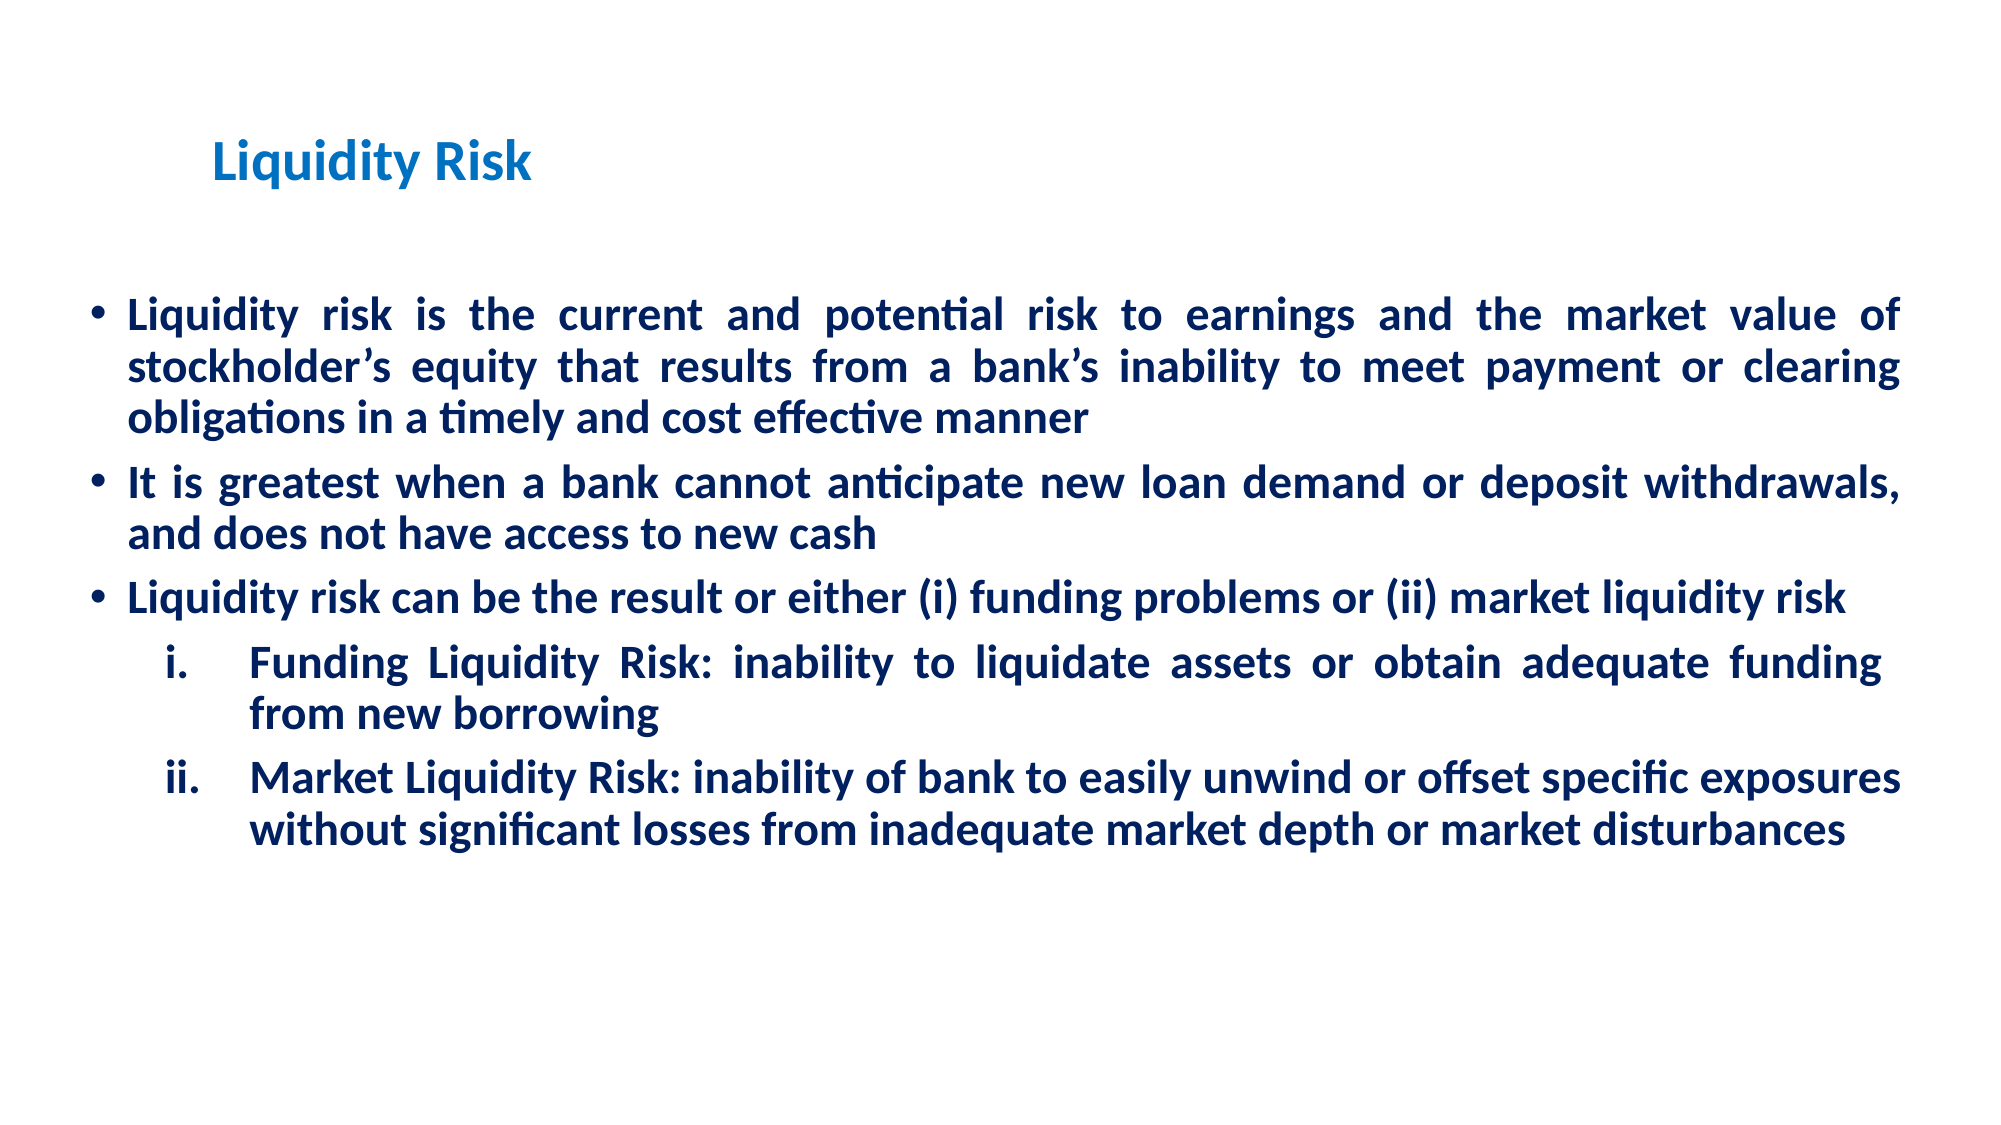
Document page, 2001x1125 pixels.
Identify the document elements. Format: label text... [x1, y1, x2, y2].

text_box Liquidity Risk [197, 114, 1724, 200]
list Liquidity risk is the current and potential risk to earnings and the market value of stockholder’s equity that results from a bank’s inability to meet payment or clearing obligations in a timely and cost effective manner It is greatest when a bank cannot anticipate new loan demand or deposit withdrawals, and does not have access to new cash Liquidity risk can be the result or either (i) funding problems or (ii) market liquidity risk Funding Liquidity Risk: inability to liquidate assets or obtain adequate funding from new borrowing Market Liquidity Risk: inability of bank to easily unwind or offset specific exposures without significant losses from inadequate market depth or market disturbances [74, 281, 1920, 775]
